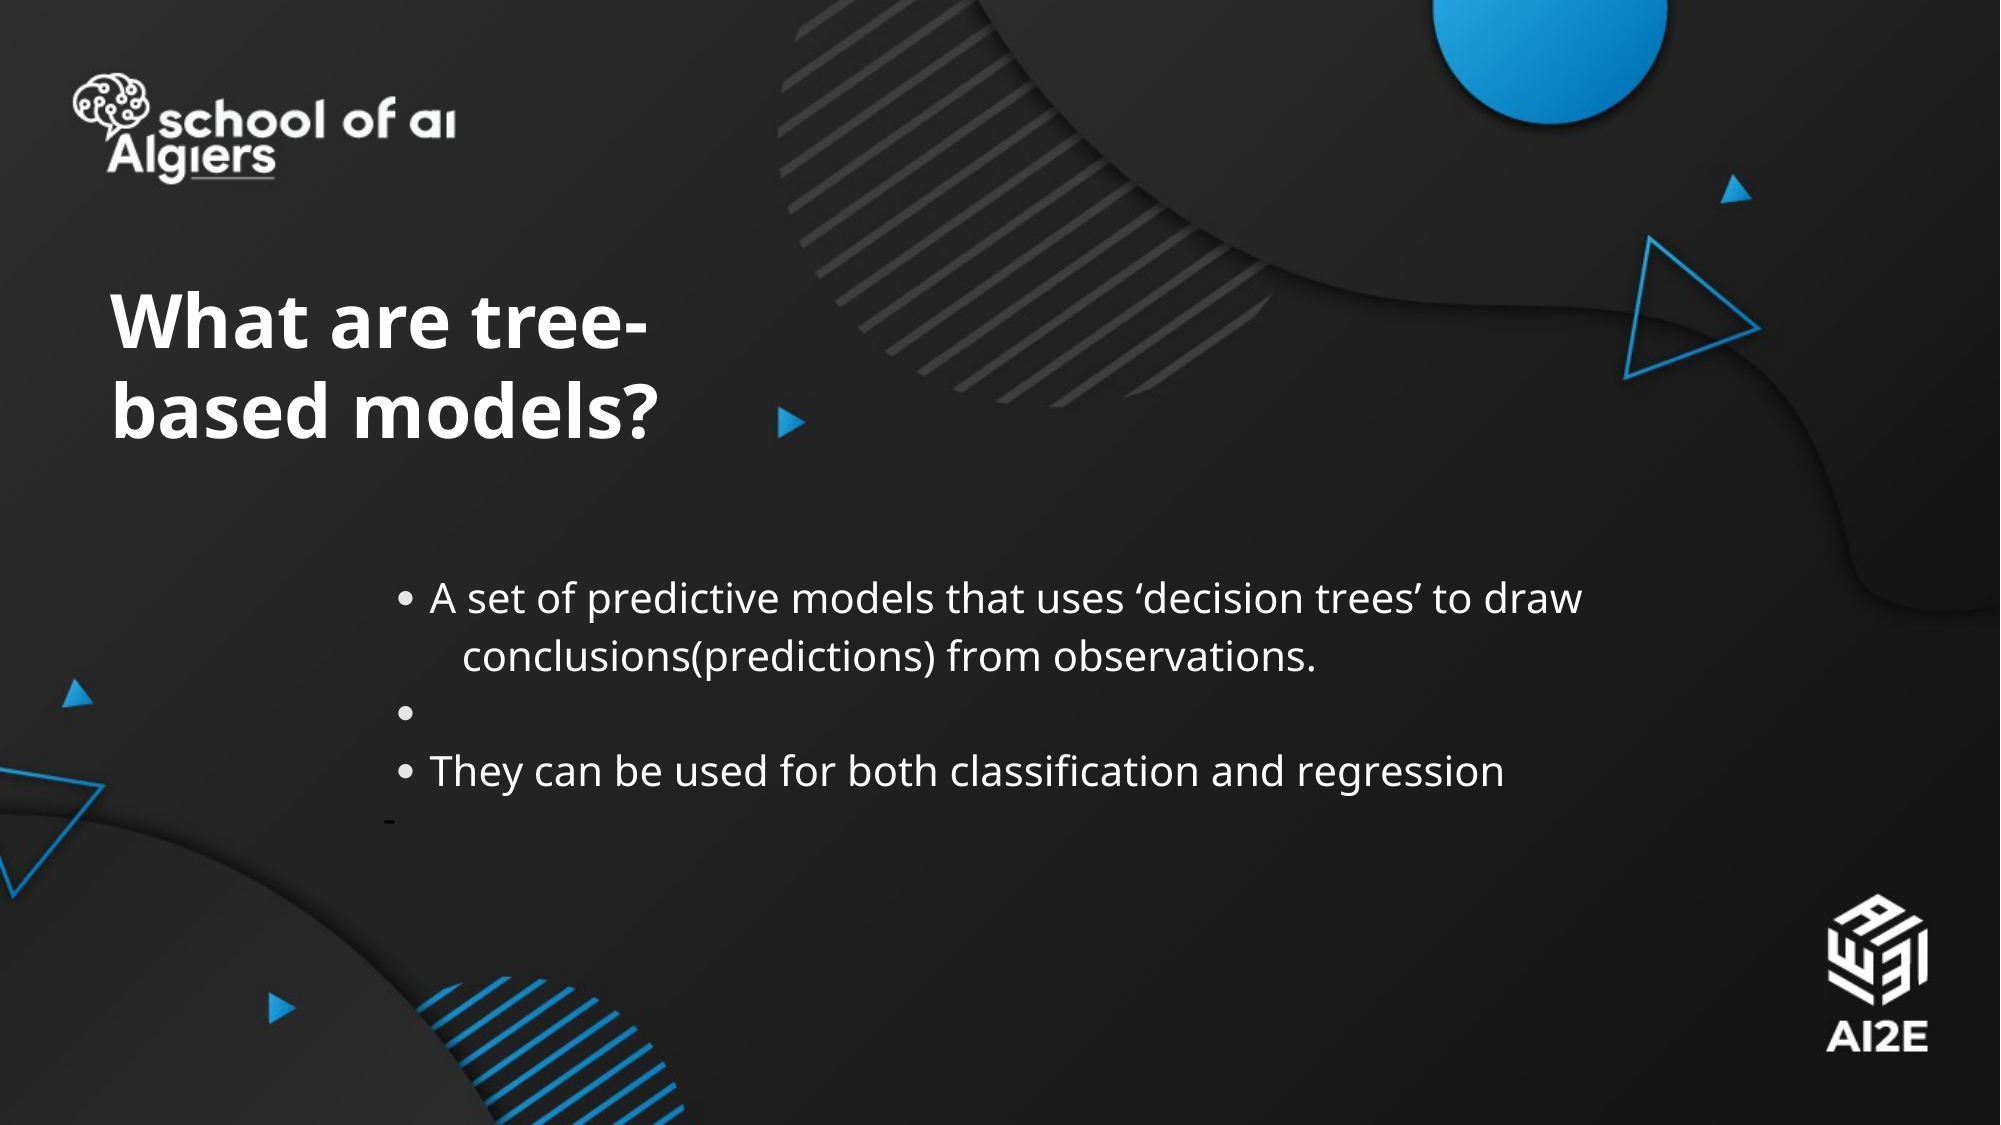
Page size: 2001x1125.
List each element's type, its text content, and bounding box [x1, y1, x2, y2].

subtitle A set of predictive models that uses ‘decision trees’ to draw conclusions(predictions) from observations. They can be used for both classification and regression [382, 564, 1618, 882]
title What are tree-based models? [110, 227, 808, 454]
picture [1510, 106, 1523, 110]
picture [0, 0, 2000, 1125]
picture [1496, 106, 1503, 112]
